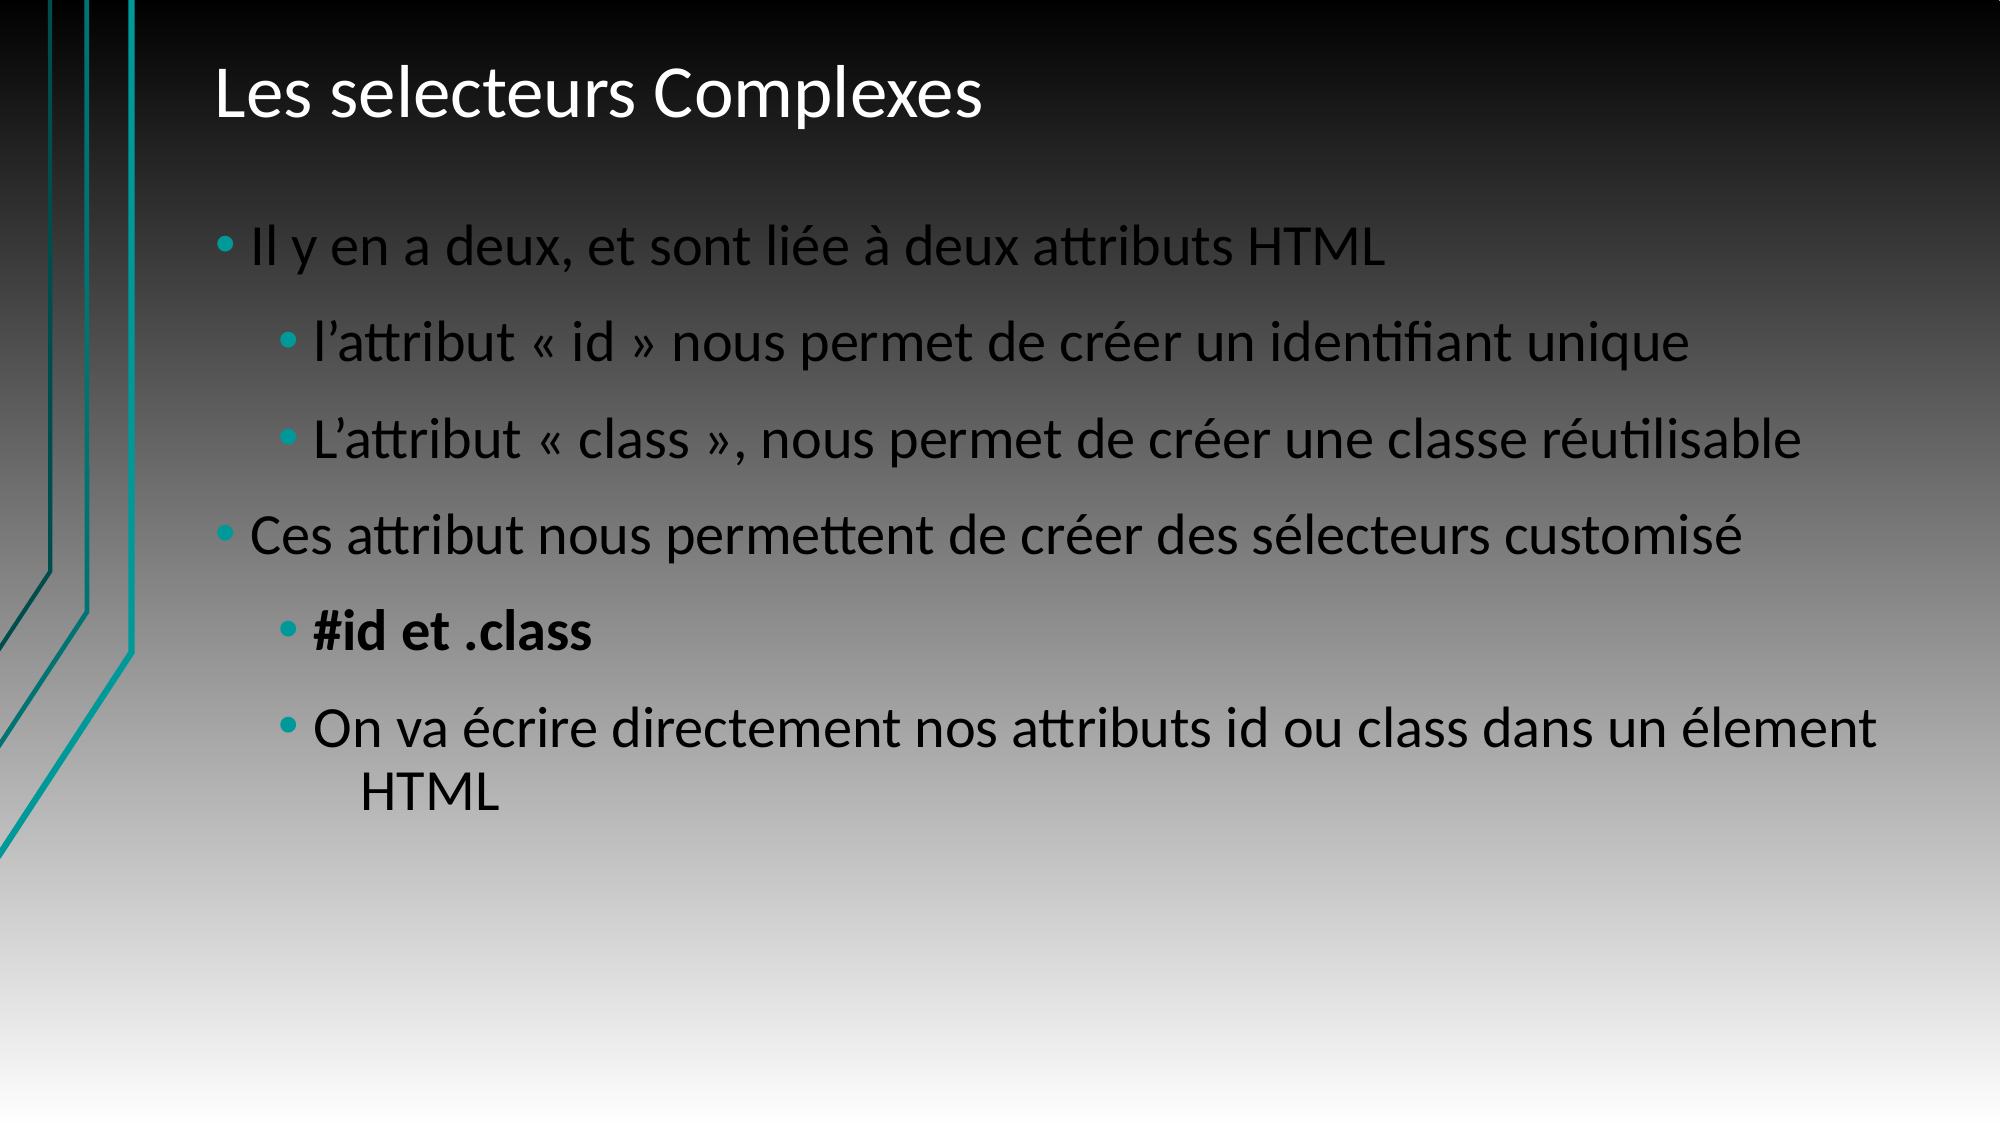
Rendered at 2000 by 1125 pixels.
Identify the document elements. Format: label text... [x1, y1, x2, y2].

text_box Il y en a deux, et sont liée à deux attributs HTML l’attribut « id » nous permet de créer un identifiant unique L’attribut « class », nous permet de créer une classe réutilisable Ces attribut nous permettent de créer des sélecteurs customisé #id et .class On va écrire directement nos attributs id ou class dans un élement HTML [199, 207, 1900, 940]
title Les selecteurs Complexes [200, 45, 1900, 149]
